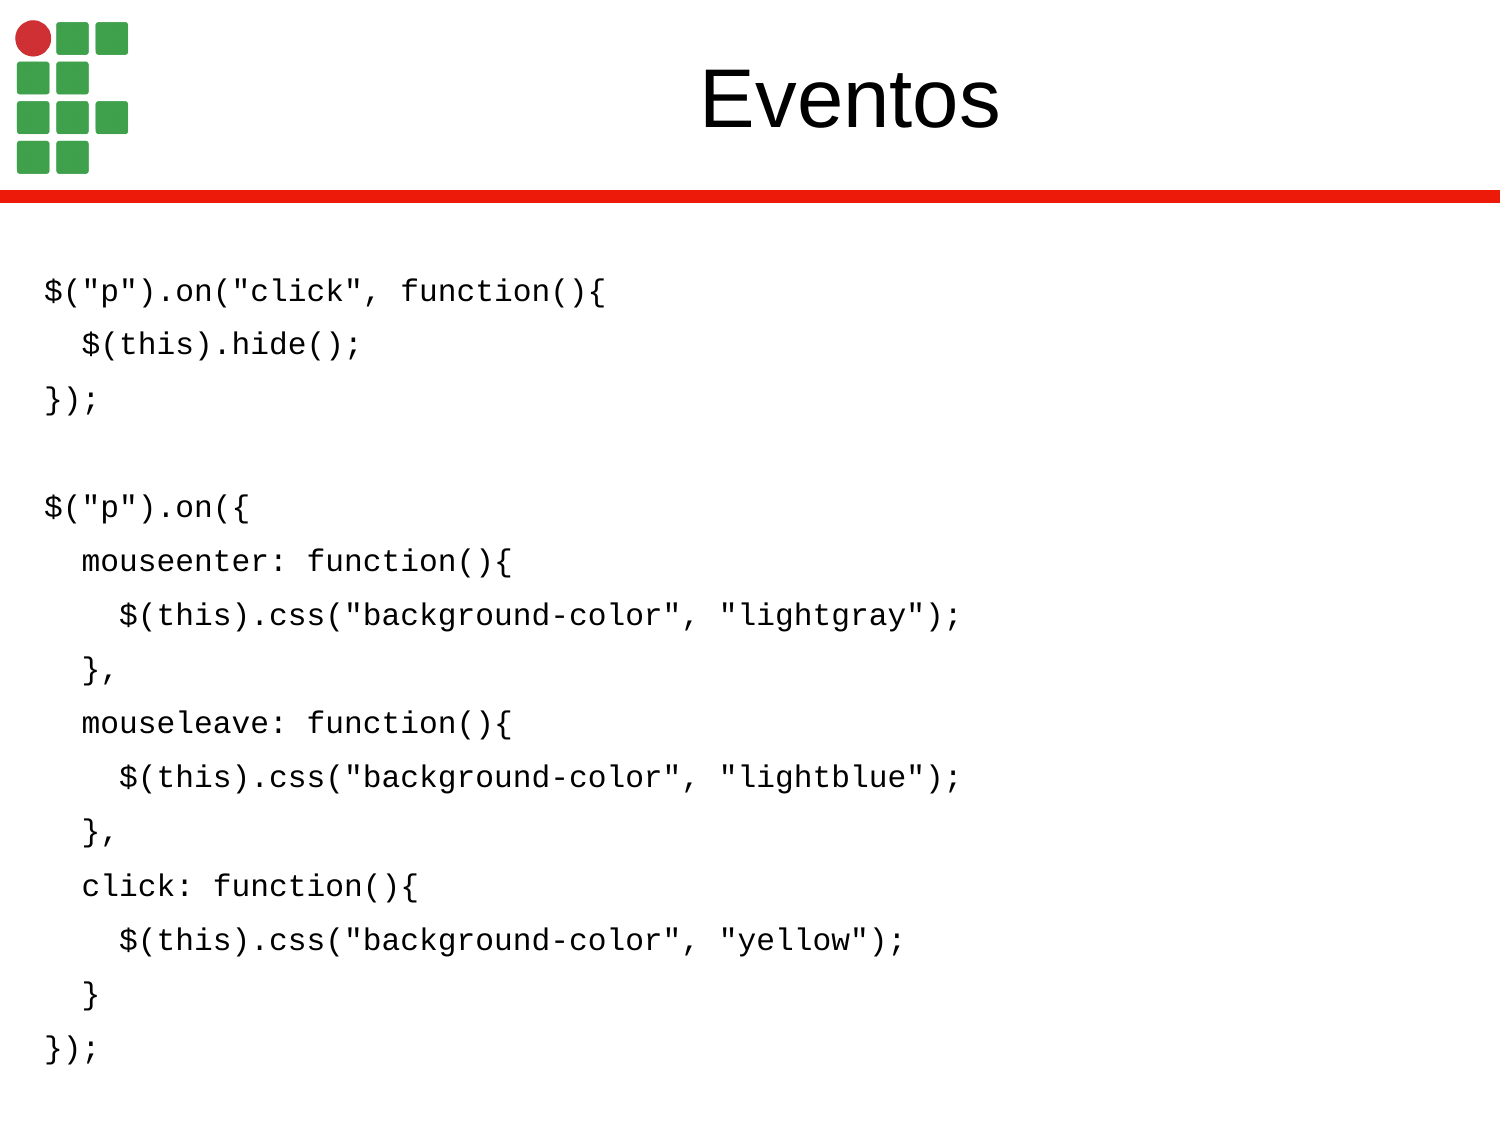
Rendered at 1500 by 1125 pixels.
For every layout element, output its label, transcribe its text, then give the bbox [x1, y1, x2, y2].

list $("p").on("click", function(){ $(this).hide(); }); $("p").on({ mouseenter: function(){ $(this).css("background-color", "lightgray"); }, mouseleave: function(){ $(this).css("background-color", "lightblue"); }, click: function(){ $(this).css("background-color", "yellow"); } }); [29, 207, 1471, 1087]
title Eventos [230, 0, 1471, 202]
picture [14, 16, 130, 178]
